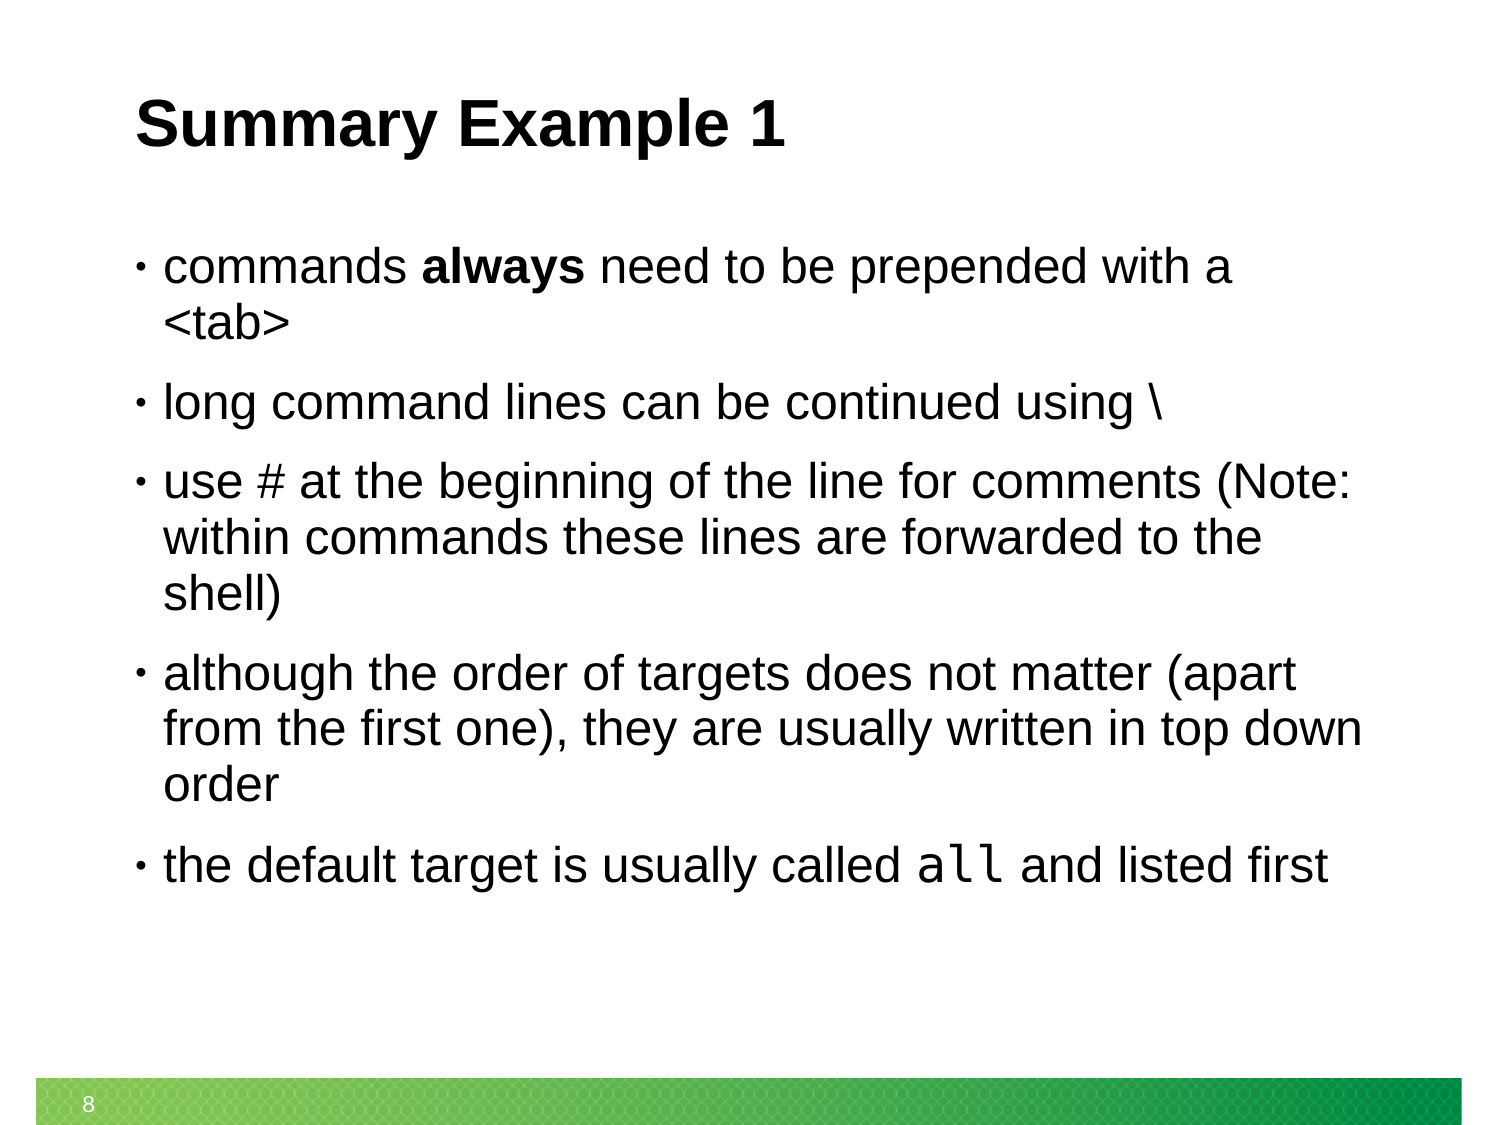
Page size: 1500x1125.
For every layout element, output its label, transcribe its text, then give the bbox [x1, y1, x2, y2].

list commands always need to be prepended with a <tab> long command lines can be continued using \ use # at the beginning of the line for comments (Note: within commands these lines are forwarded to the shell) although the order of targets does not matter (apart from the first one), they are usually written in top down order the default target is usually called all and listed first [135, 238, 1372, 982]
picture [36, 1078, 1462, 1125]
title Summary Example 1 [135, 41, 1372, 204]
